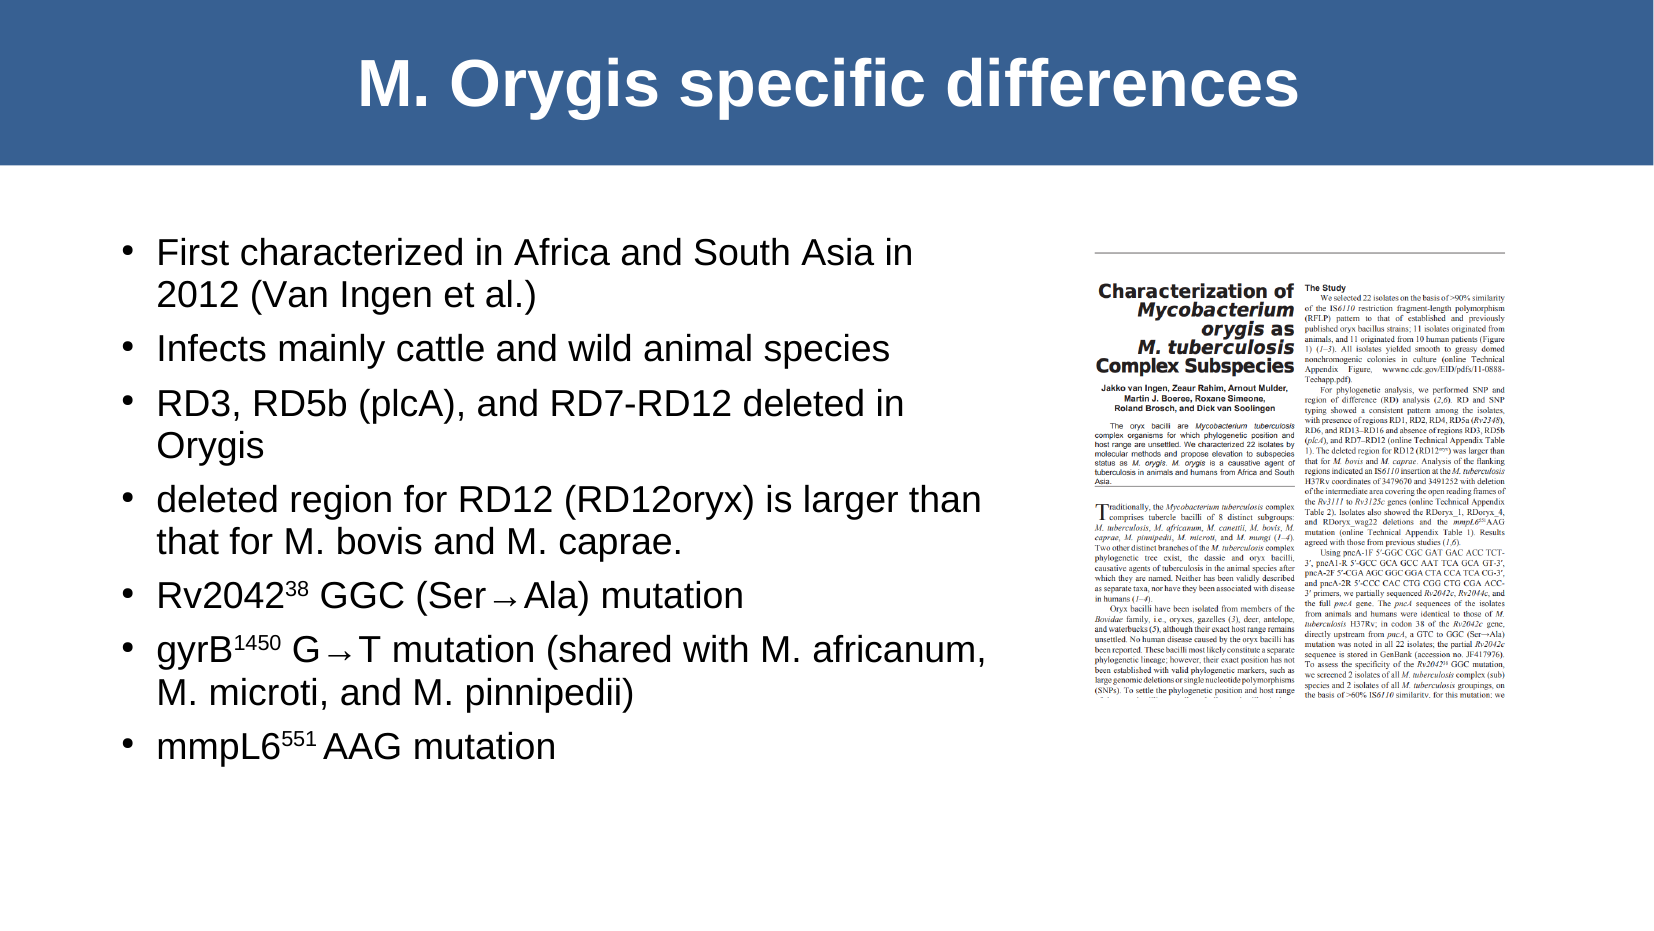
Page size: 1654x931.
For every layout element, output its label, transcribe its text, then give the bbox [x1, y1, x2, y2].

picture [1051, 224, 1527, 698]
text_box M. Orygis specific differences [0, 0, 1654, 166]
text_box First characterized in Africa and South Asia in 2012 (Van Ingen et al.) Infects mainly cattle and wild animal species RD3, RD5b (plcA), and RD7-RD12 deleted in Orygis deleted region for RD12 (RD12oryx) is larger than that for M. bovis and M. caprae. Rv204238 GGC (Ser→Ala) mutation gyrB1450 G→T mutation (shared with M. africanum, M. microti, and M. pinnipedii) mmpL6551 AAG mutation [106, 224, 1016, 839]
